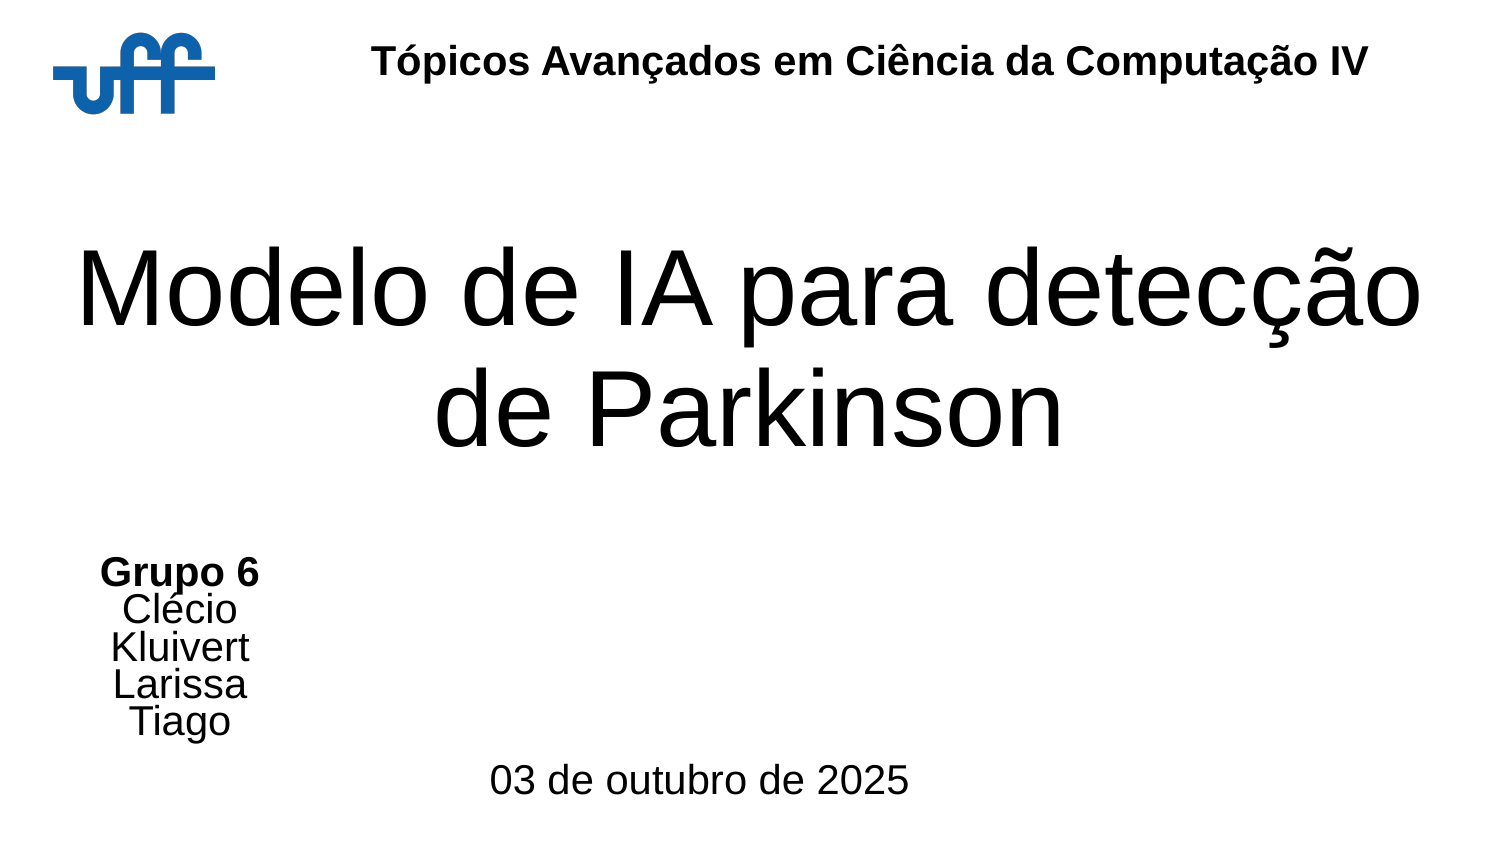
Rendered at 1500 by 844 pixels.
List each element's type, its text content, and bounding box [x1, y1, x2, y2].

subtitle Tópicos Avançados em Ciência da Computação IV [355, 30, 1424, 133]
subtitle 03 de outubro de 2025 [474, 749, 1026, 835]
subtitle Grupo 6 Clécio Kluivert Larissa Tiago [51, 542, 309, 835]
picture [51, 31, 217, 117]
title Modelo de IA para detecção de Parkinson [51, 148, 1449, 485]
